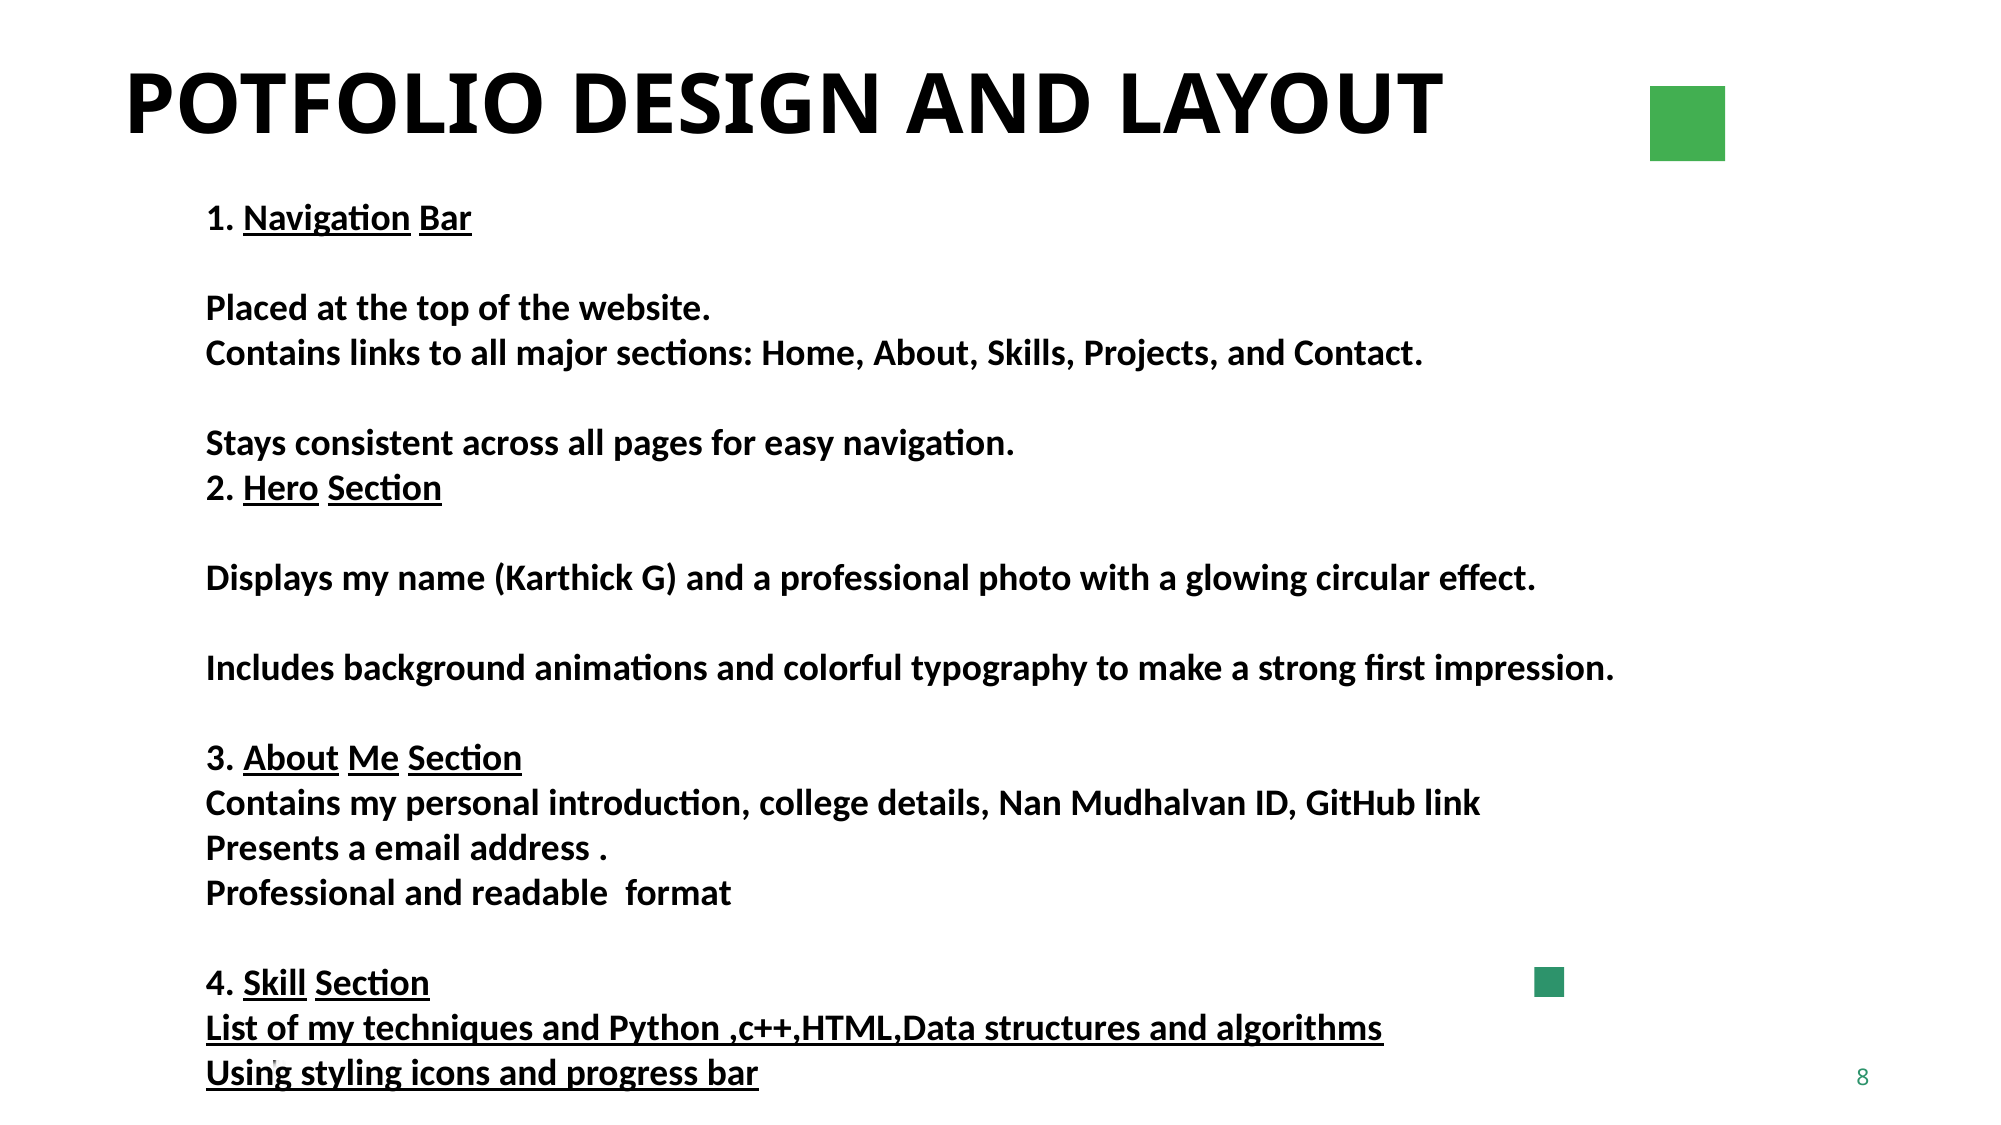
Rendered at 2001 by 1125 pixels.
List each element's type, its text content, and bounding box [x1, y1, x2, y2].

text_box 1. Navigation Bar Placed at the top of the website. Contains links to all major sections: Home, About, Skills, Projects, and Contact. Stays consistent across all pages for easy navigation. 2. Hero Section Displays my name (Karthick G) and a professional photo with a glowing circular effect. Includes background animations and colorful typography to make a strong first impression. 3. About Me Section Contains my personal introduction, college details, Nan Mudhalvan ID, GitHub link Presents a email address . Professional and readable format 4. Skill Section List of my techniques and Python ,c++,HTML,Data structures and algorithms Using styling icons and progress bar [190, 185, 1754, 1125]
text_box [1650, 86, 1726, 162]
text_box 8 [1849, 1061, 1888, 1094]
text_box POTFOLIO DESIGN AND LAYOUT [121, 47, 1565, 151]
